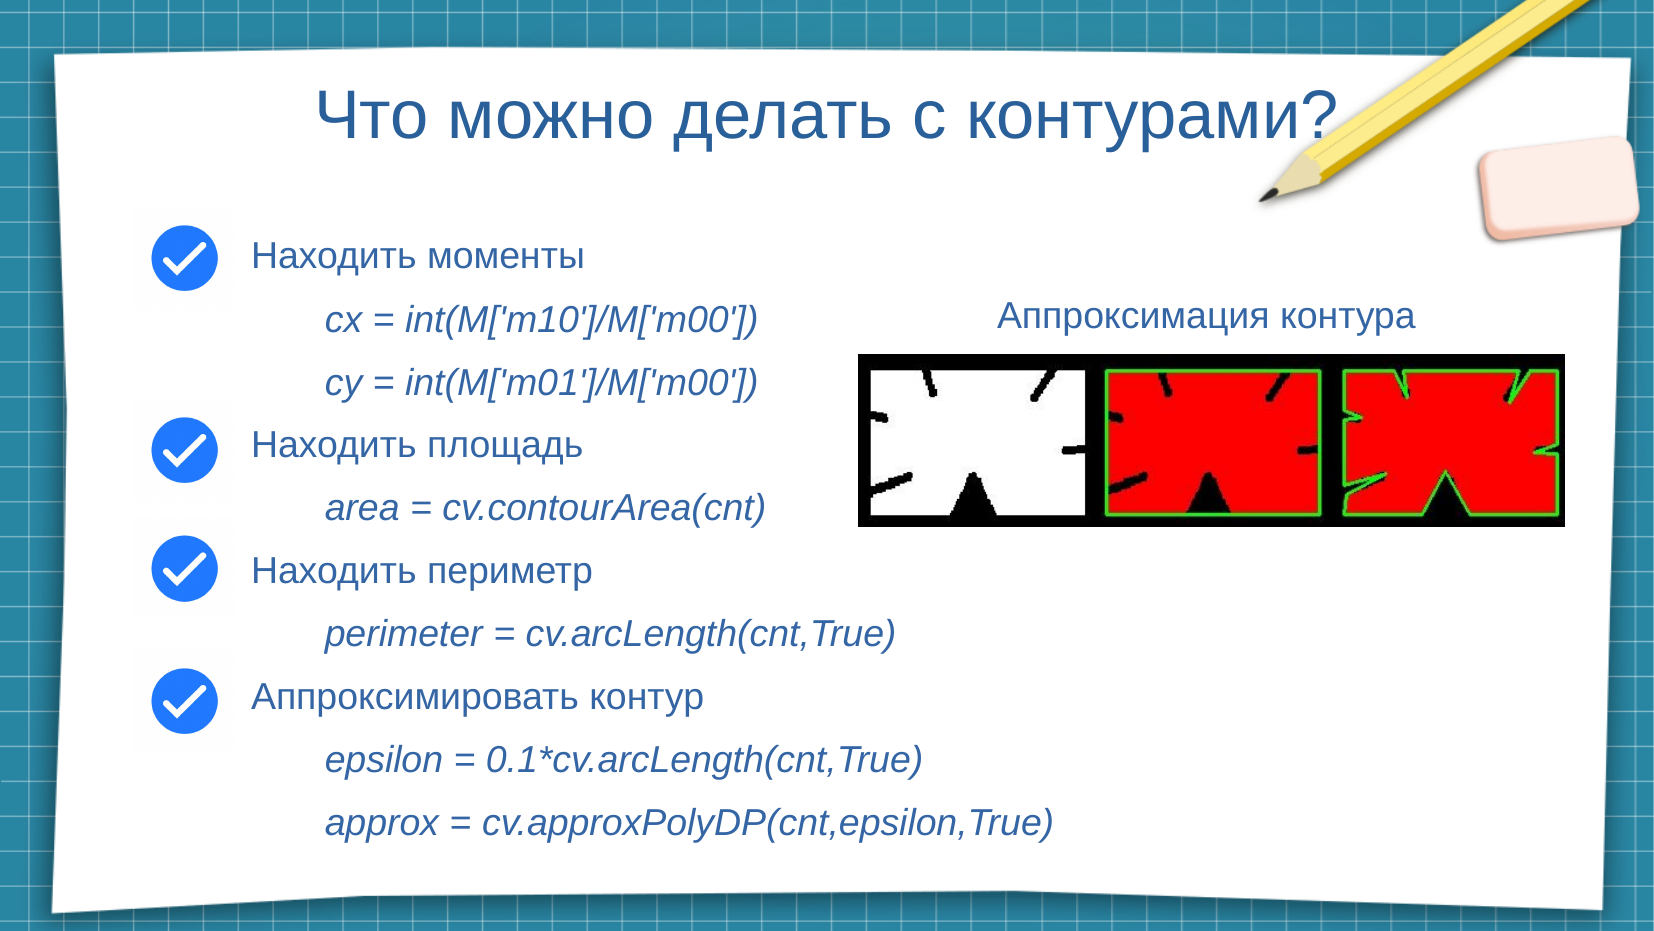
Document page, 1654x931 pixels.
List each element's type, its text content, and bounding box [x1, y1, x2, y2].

text_box Аппроксимация контура [982, 265, 1432, 344]
picture [0, 0, 1654, 931]
text_box Находить моменты cx = int(M['m10']/M['m00']) cy = int(M['m01']/M['m00']) Находить площадь area = cv.contourArea(cnt) Находить периметр perimeter = cv.arcLength(cnt,True) Аппроксимировать контур epsilon = 0.1*cv.arcLength(cnt,True) approx = cv.approxPolyDP(cnt,epsilon,True) [236, 206, 1431, 852]
title Что можно делать с контурами? [82, 37, 1571, 193]
